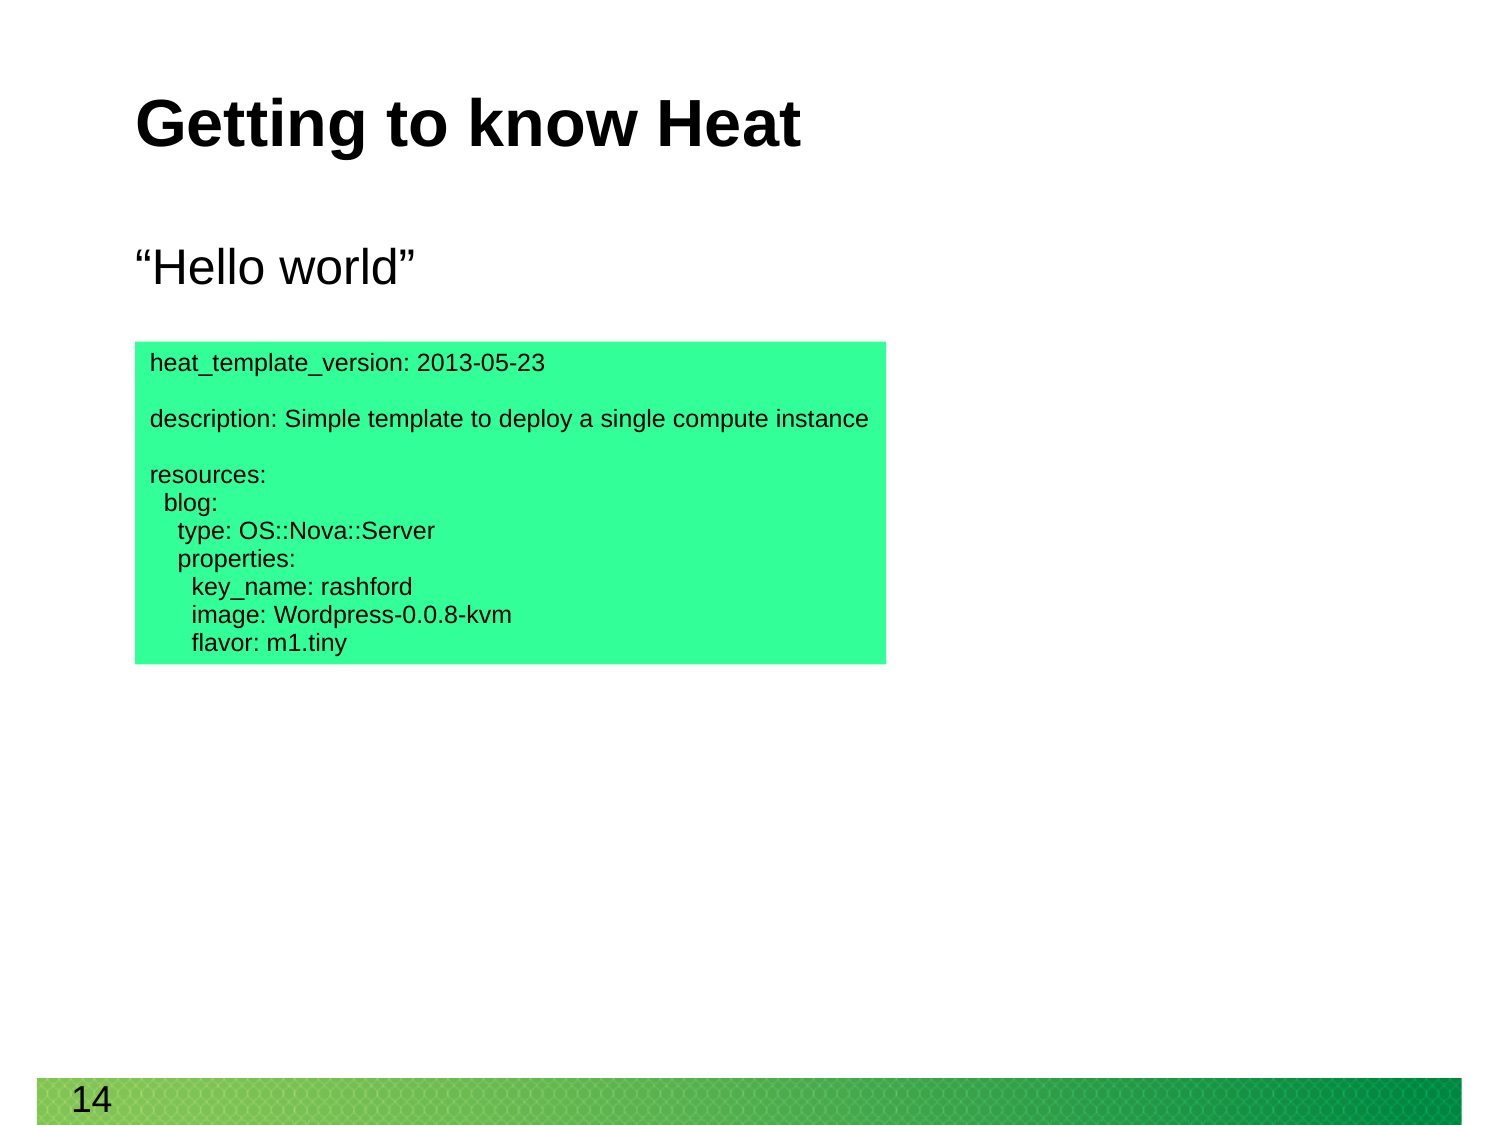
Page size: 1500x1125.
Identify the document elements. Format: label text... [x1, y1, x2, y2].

picture [36, 1078, 1462, 1125]
title Getting to know Heat [135, 41, 1372, 204]
text_box heat_template_version: 2013-05-23 description: Simple template to deploy a single compute instance resources: blog: type: OS::Nova::Server properties: key_name: rashford image: Wordpress-0.0.8-kvm flavor: m1.tiny [135, 341, 887, 665]
list “Hello world” [135, 239, 1372, 714]
